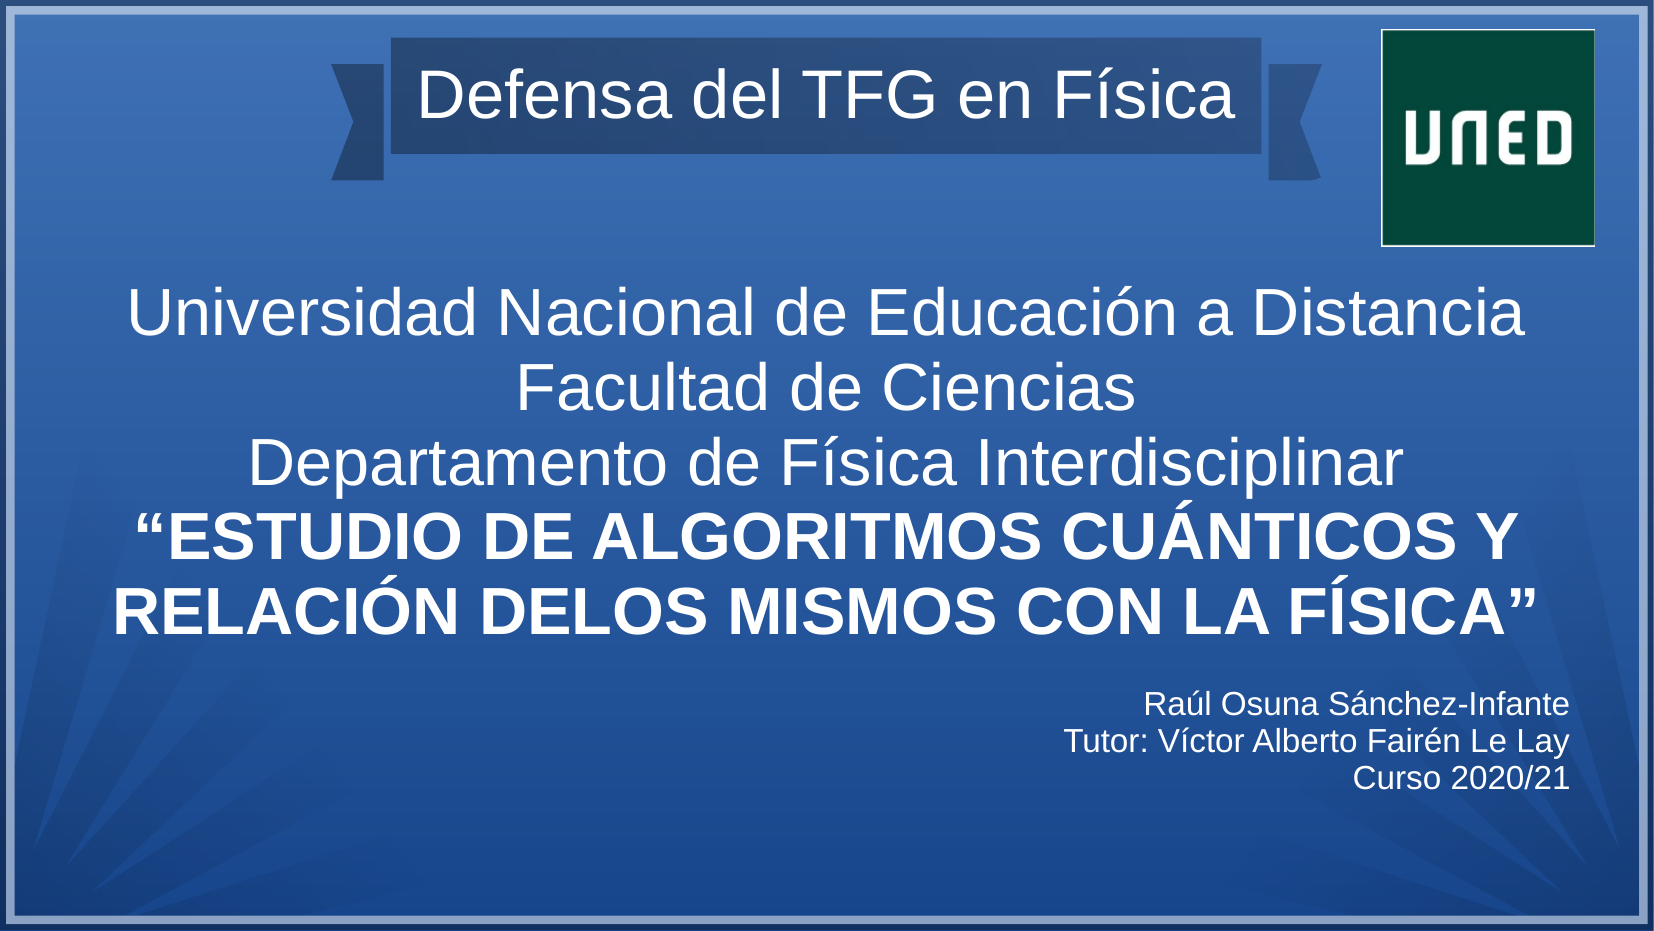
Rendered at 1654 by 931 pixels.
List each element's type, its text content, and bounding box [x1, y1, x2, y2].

subtitle Universidad Nacional de Educación a Distancia Facultad de Ciencias Departamento de Física Interdisciplinar “ESTUDIO DE ALGORITMOS CUÁNTICOS Y RELACIÓN DELOS MISMOS CON LA FÍSICA” Raúl Osuna Sánchez-Infante Tutor: Víctor Alberto Fairén Le Lay Curso 2020/21 [82, 224, 1571, 848]
picture [1381, 29, 1595, 247]
title Defensa del TFG en Física [389, 35, 1264, 154]
